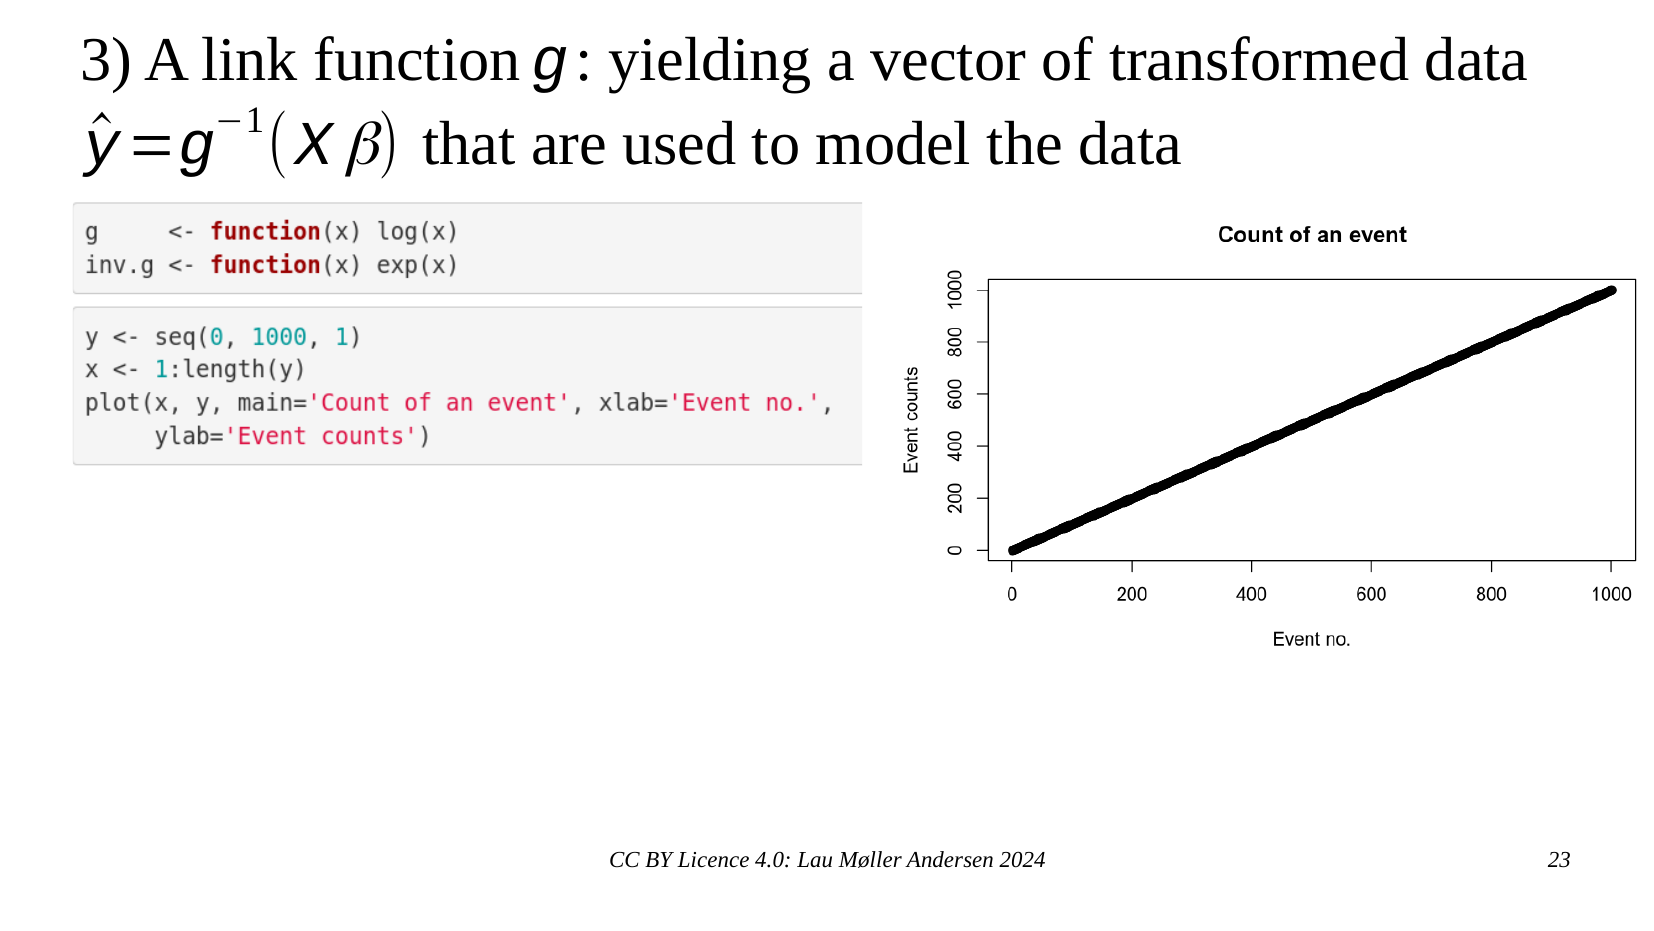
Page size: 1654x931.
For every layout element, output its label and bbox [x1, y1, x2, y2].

chart [73, 23, 1540, 254]
picture [897, 188, 1639, 674]
picture [72, 200, 863, 484]
